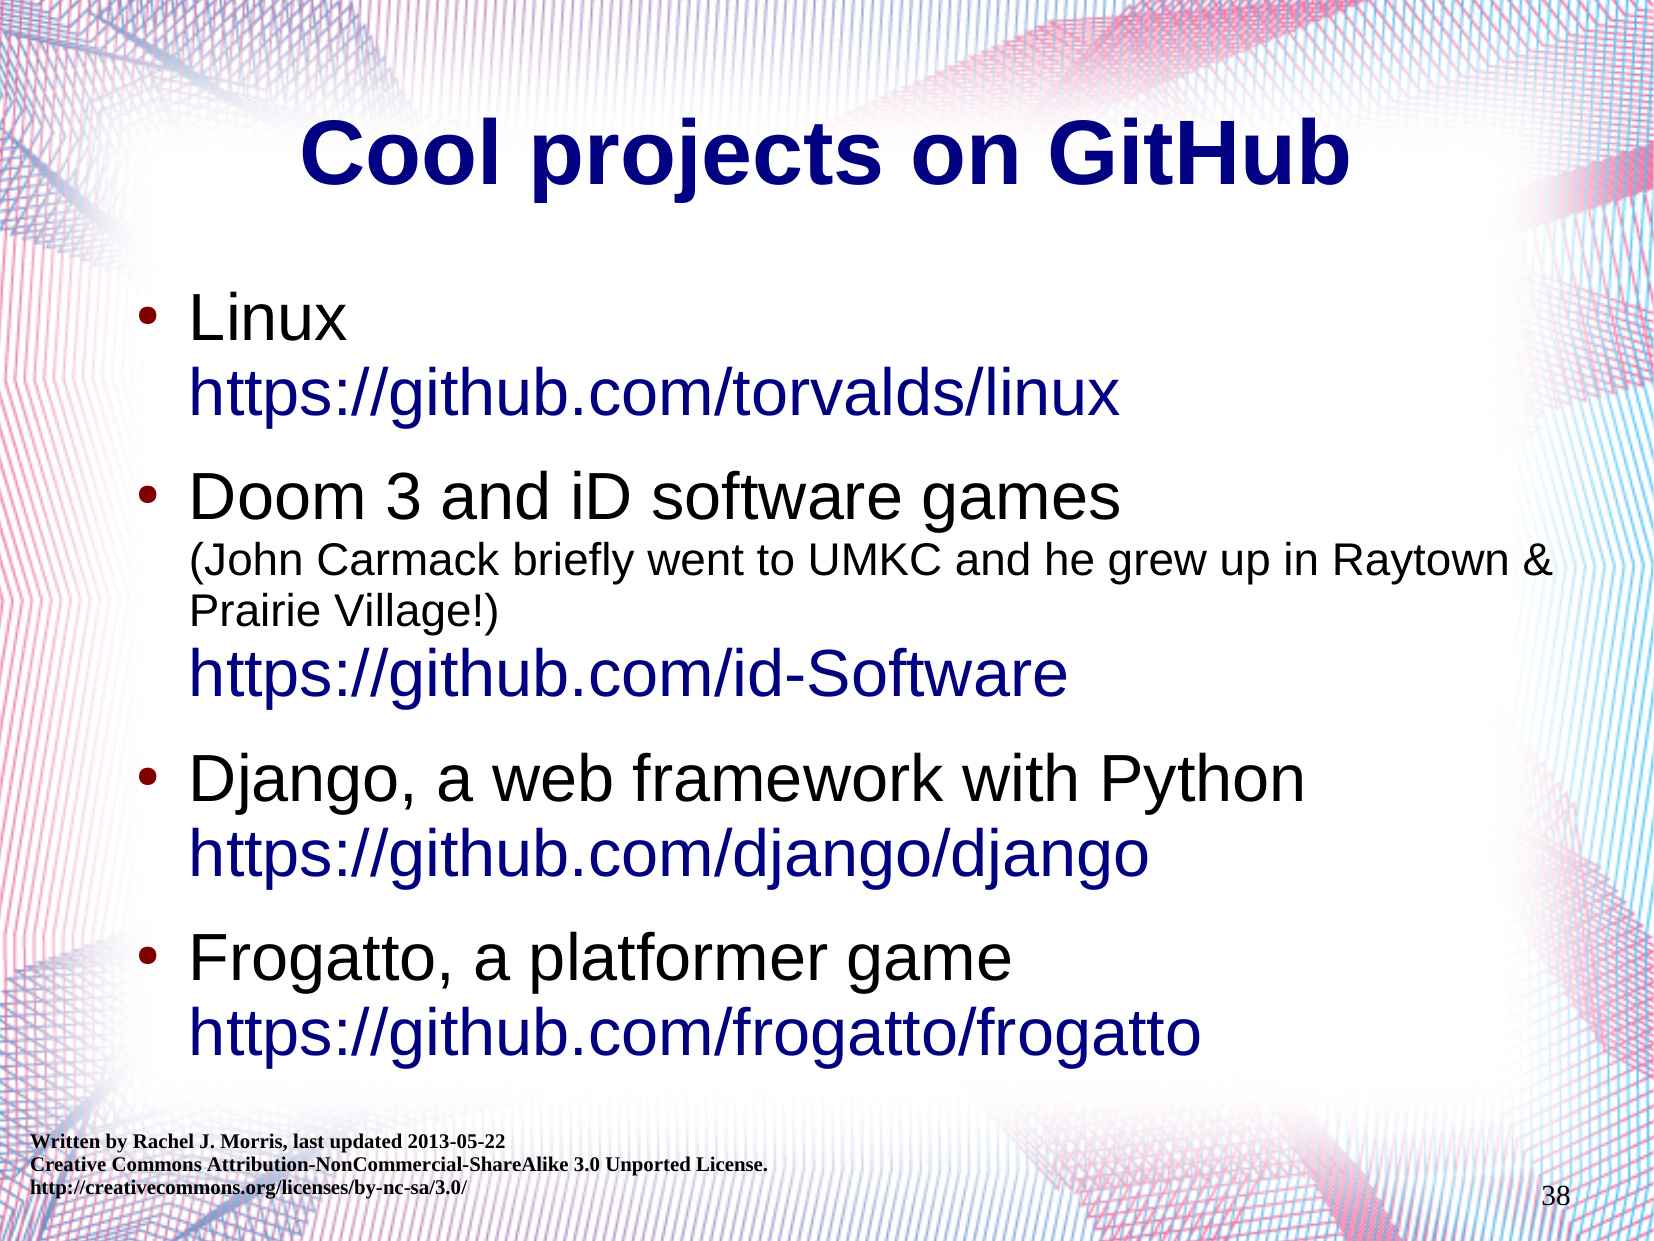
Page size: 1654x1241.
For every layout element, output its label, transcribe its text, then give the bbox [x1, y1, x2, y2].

list Linux https://github.com/torvalds/linux Doom 3 and iD software games (John Carmack briefly went to UMKC and he grew up in Raytown & Prairie Village!) https://github.com/id-Software Django, a web framework with Python https://github.com/django/django Frogatto, a platformer game https://github.com/frogatto/frogatto [118, 280, 1571, 1069]
picture [0, 0, 1654, 1241]
title Cool projects on GitHub [82, 49, 1571, 257]
